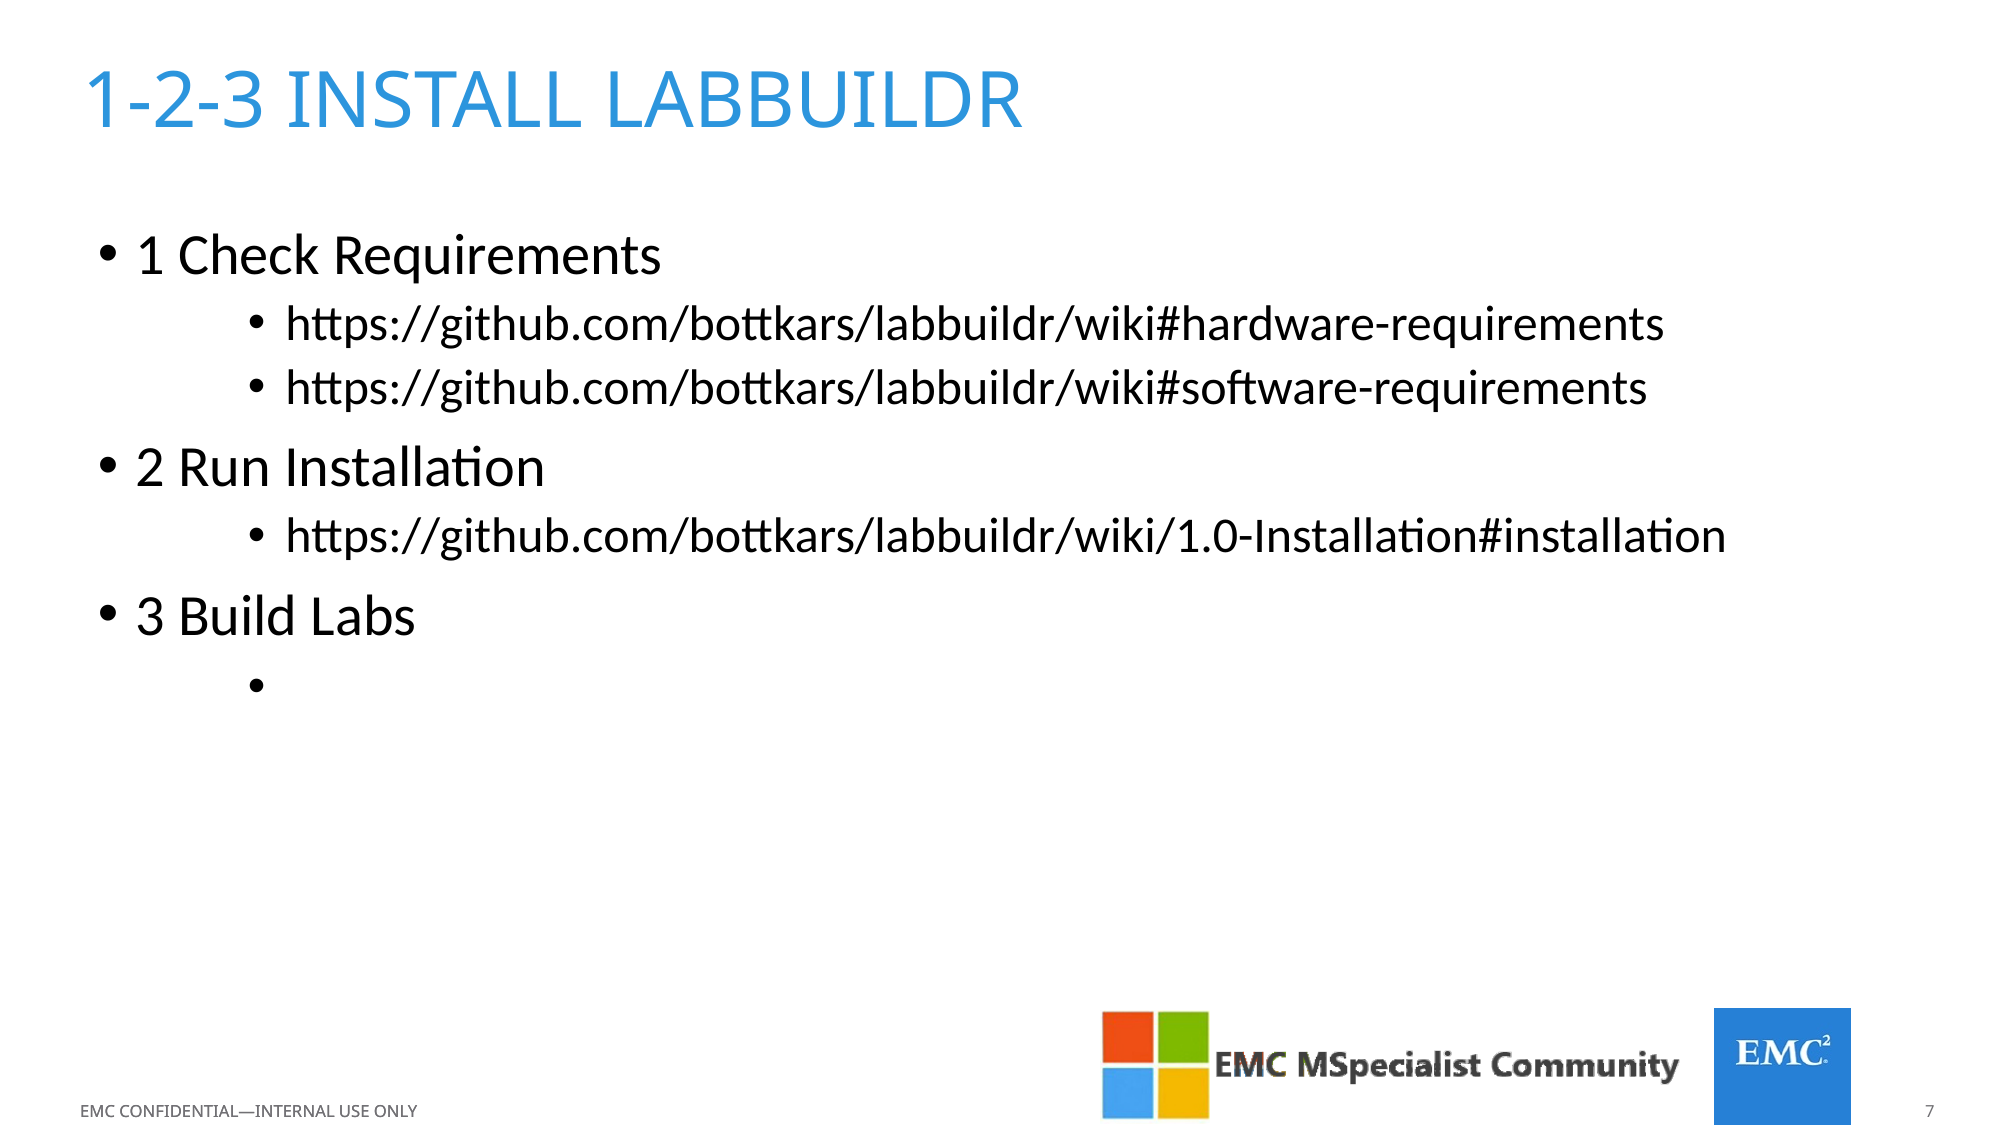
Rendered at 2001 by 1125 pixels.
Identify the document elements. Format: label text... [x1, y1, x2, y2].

list 1 Check Requirements https://github.com/bottkars/labbuildr/wiki#hardware-requirements https://github.com/bottkars/labbuildr/wiki#software-requirements 2 Run Installation https://github.com/bottkars/labbuildr/wiki/1.0-Installation#installation 3 Build Labs [82, 216, 1933, 993]
title 1-2-3 Install labbuildr [82, 50, 1933, 144]
